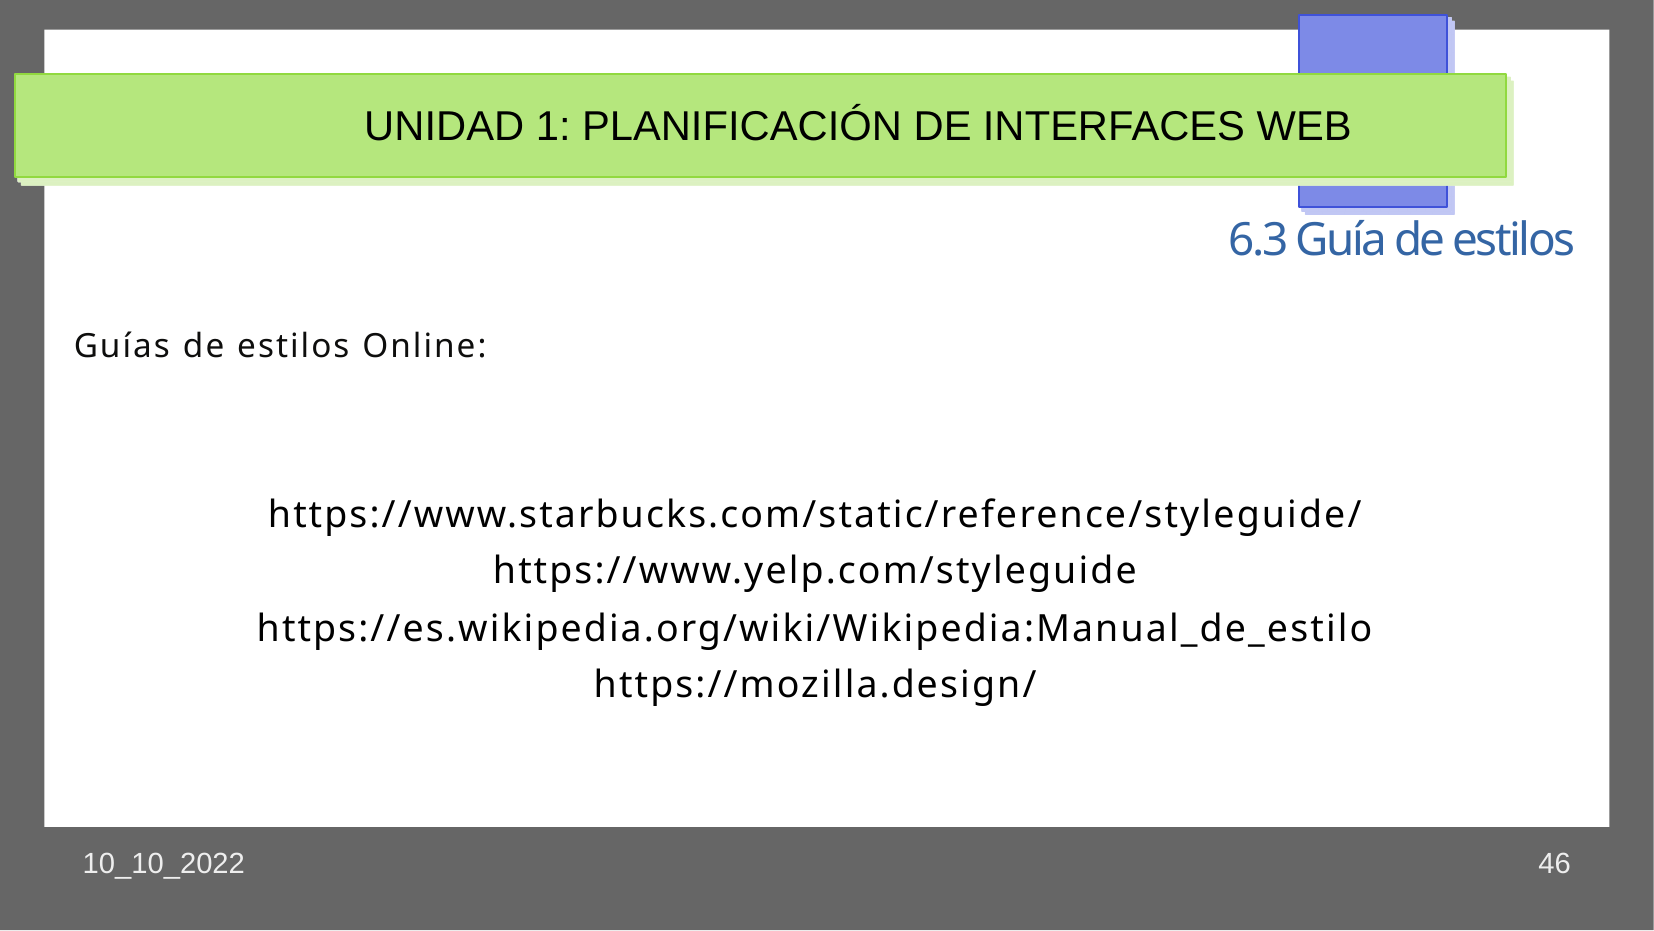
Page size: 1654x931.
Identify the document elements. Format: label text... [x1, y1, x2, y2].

text_box 6.3 Guía de estilos [58, 206, 1595, 841]
title UNIDAD 1: PLANIFICACIÓN DE INTERFACES WEB [29, 73, 1447, 178]
text_box Guías de estilos Online: https://www.starbucks.com/static/reference/styleguide/ https://www.yelp.com/styleguide https://es.wikipedia.org/wiki/Wikipedia:Manual_de_estilo https://mozilla.design/ [59, 263, 1572, 842]
